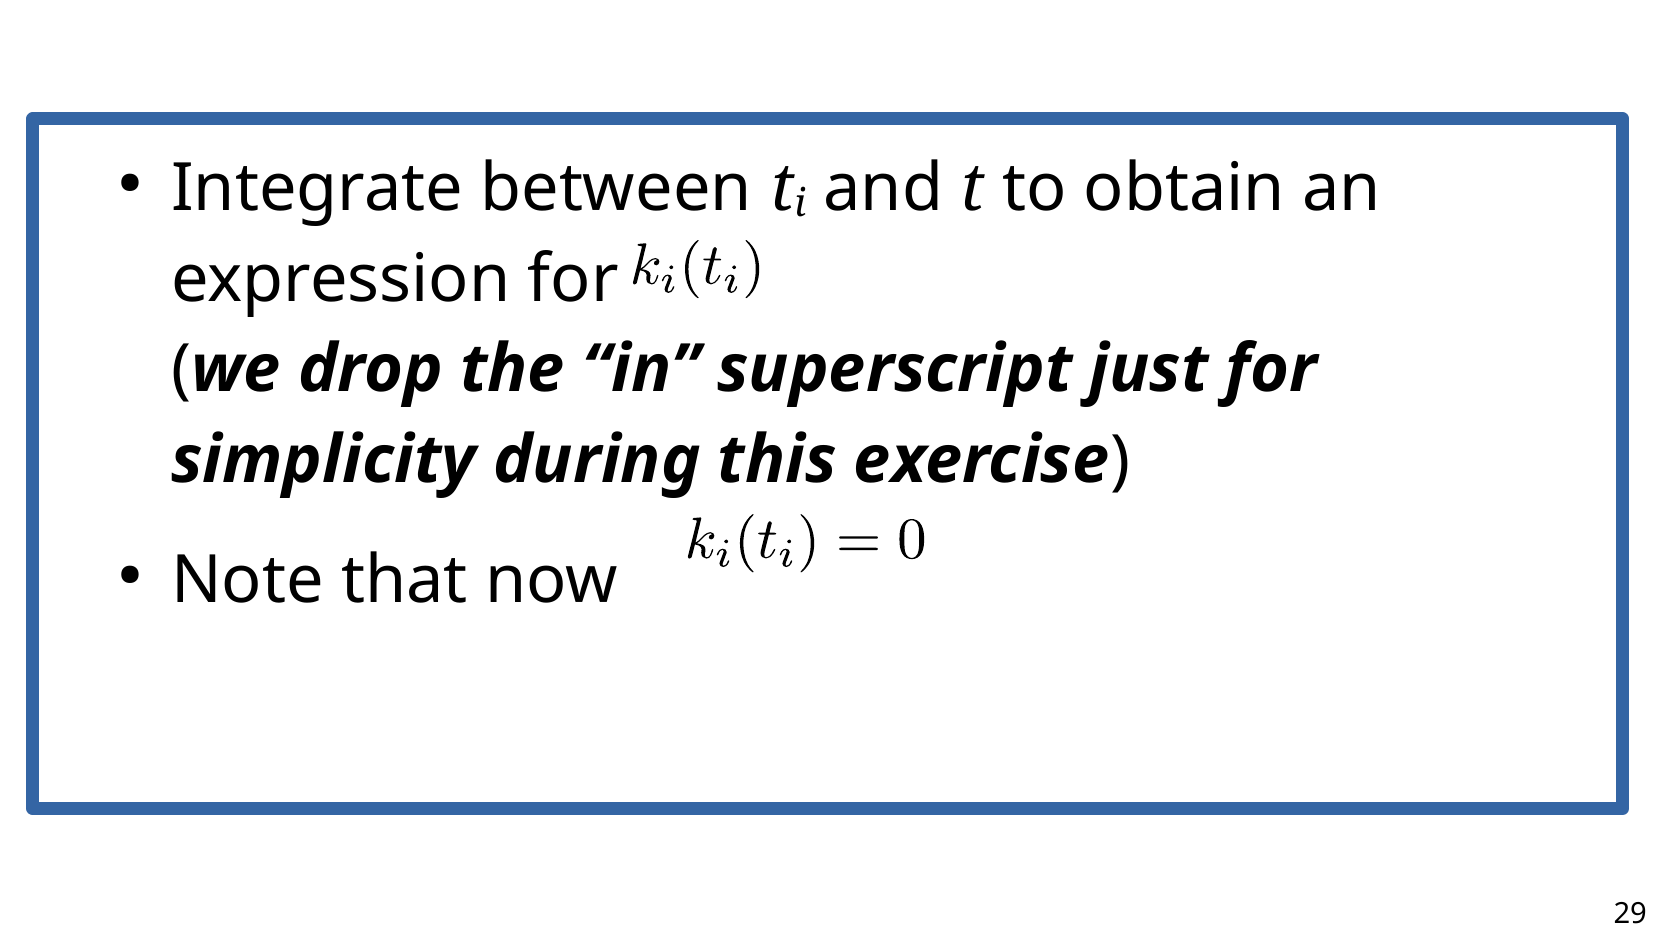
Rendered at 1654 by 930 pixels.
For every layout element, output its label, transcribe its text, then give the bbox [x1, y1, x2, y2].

text_box [684, 514, 927, 573]
text_box [629, 240, 766, 299]
list Integrate between ti and t to obtain an expression for (we drop the “in” superscript just for simplicity during this exercise) Note that now [100, 138, 1588, 794]
